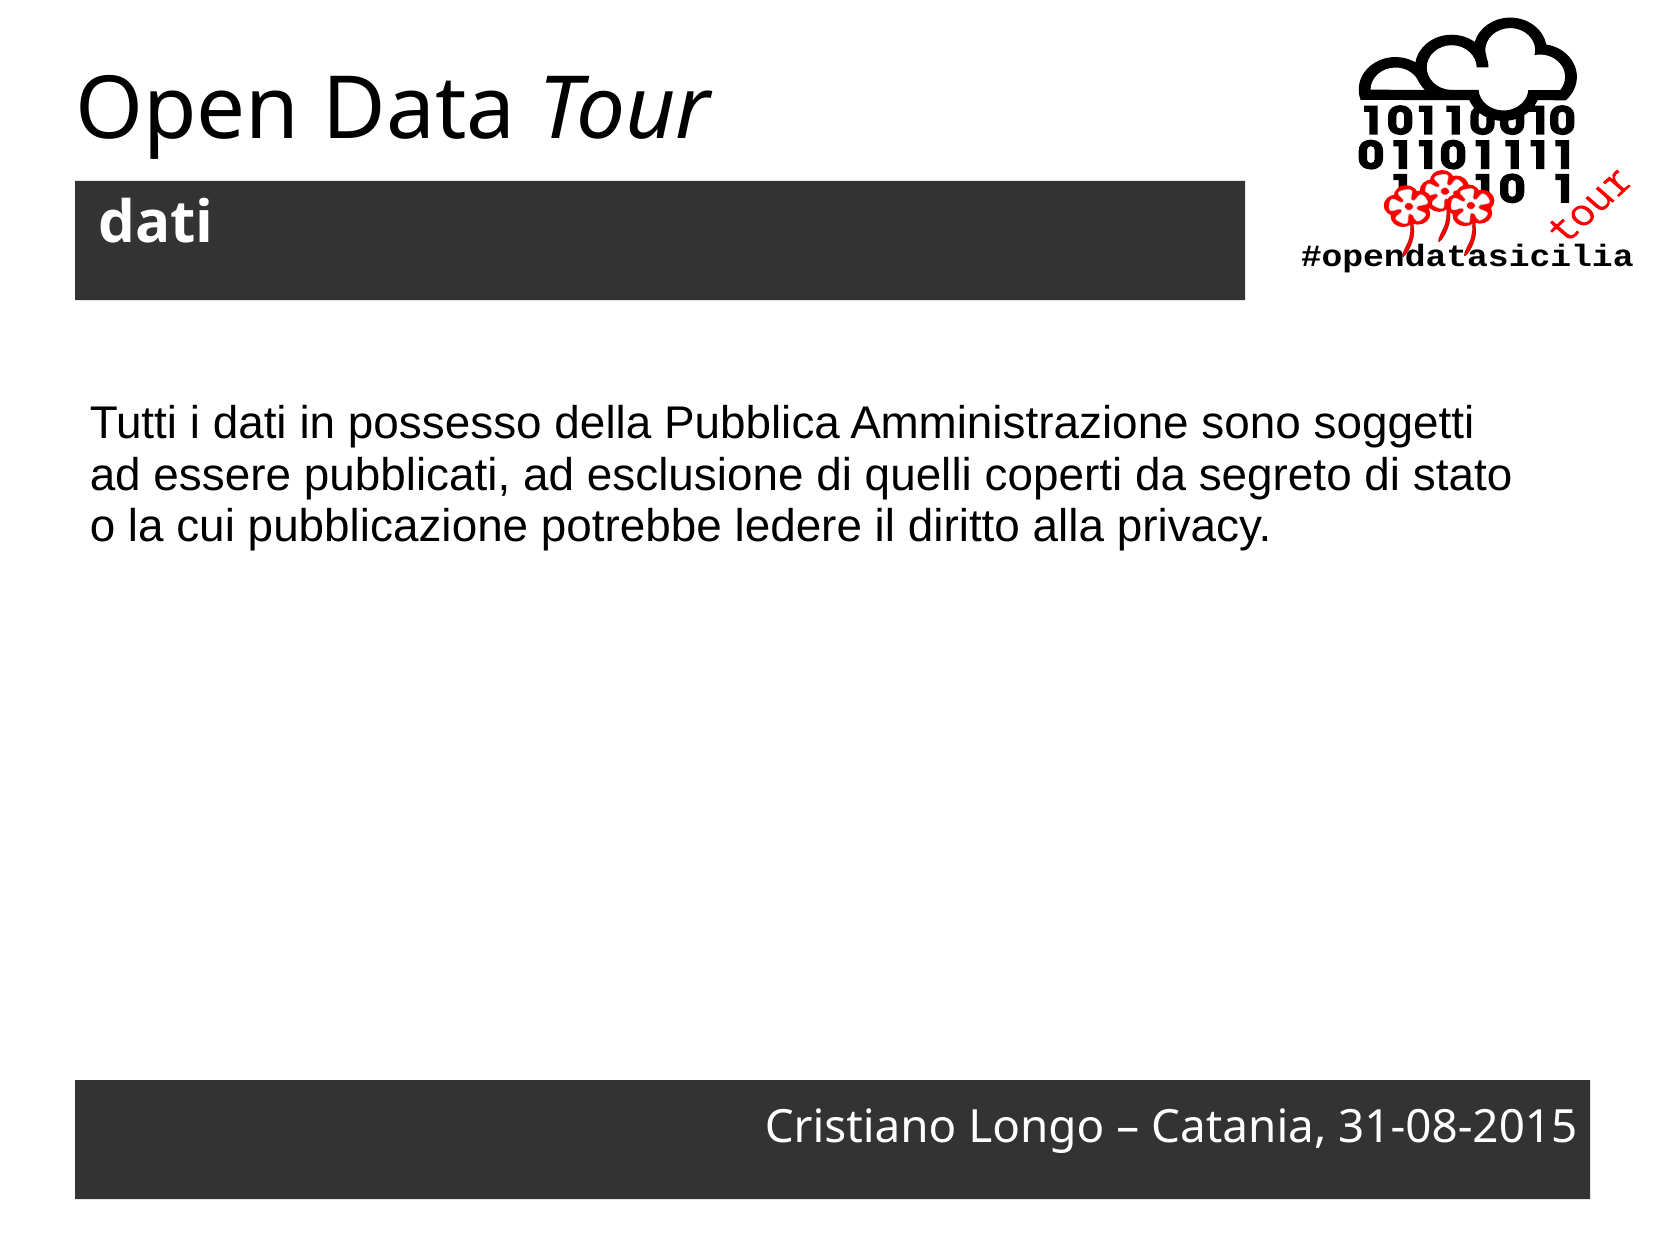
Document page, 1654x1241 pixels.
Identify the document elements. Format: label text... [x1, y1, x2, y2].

list Open Data Tour [75, 45, 1246, 165]
picture [1302, 17, 1633, 273]
text_box Tutti i dati in possesso della Pubblica Amministrazione sono soggetti ad essere pubblicati, ad esclusione di quelli coperti da segreto di stato o la cui pubblicazione potrebbe ledere il diritto alla privacy. [75, 390, 1561, 559]
list dati [75, 180, 1246, 301]
list Cristiano Longo – Catania, 31-08-2015 [75, 1080, 1591, 1200]
